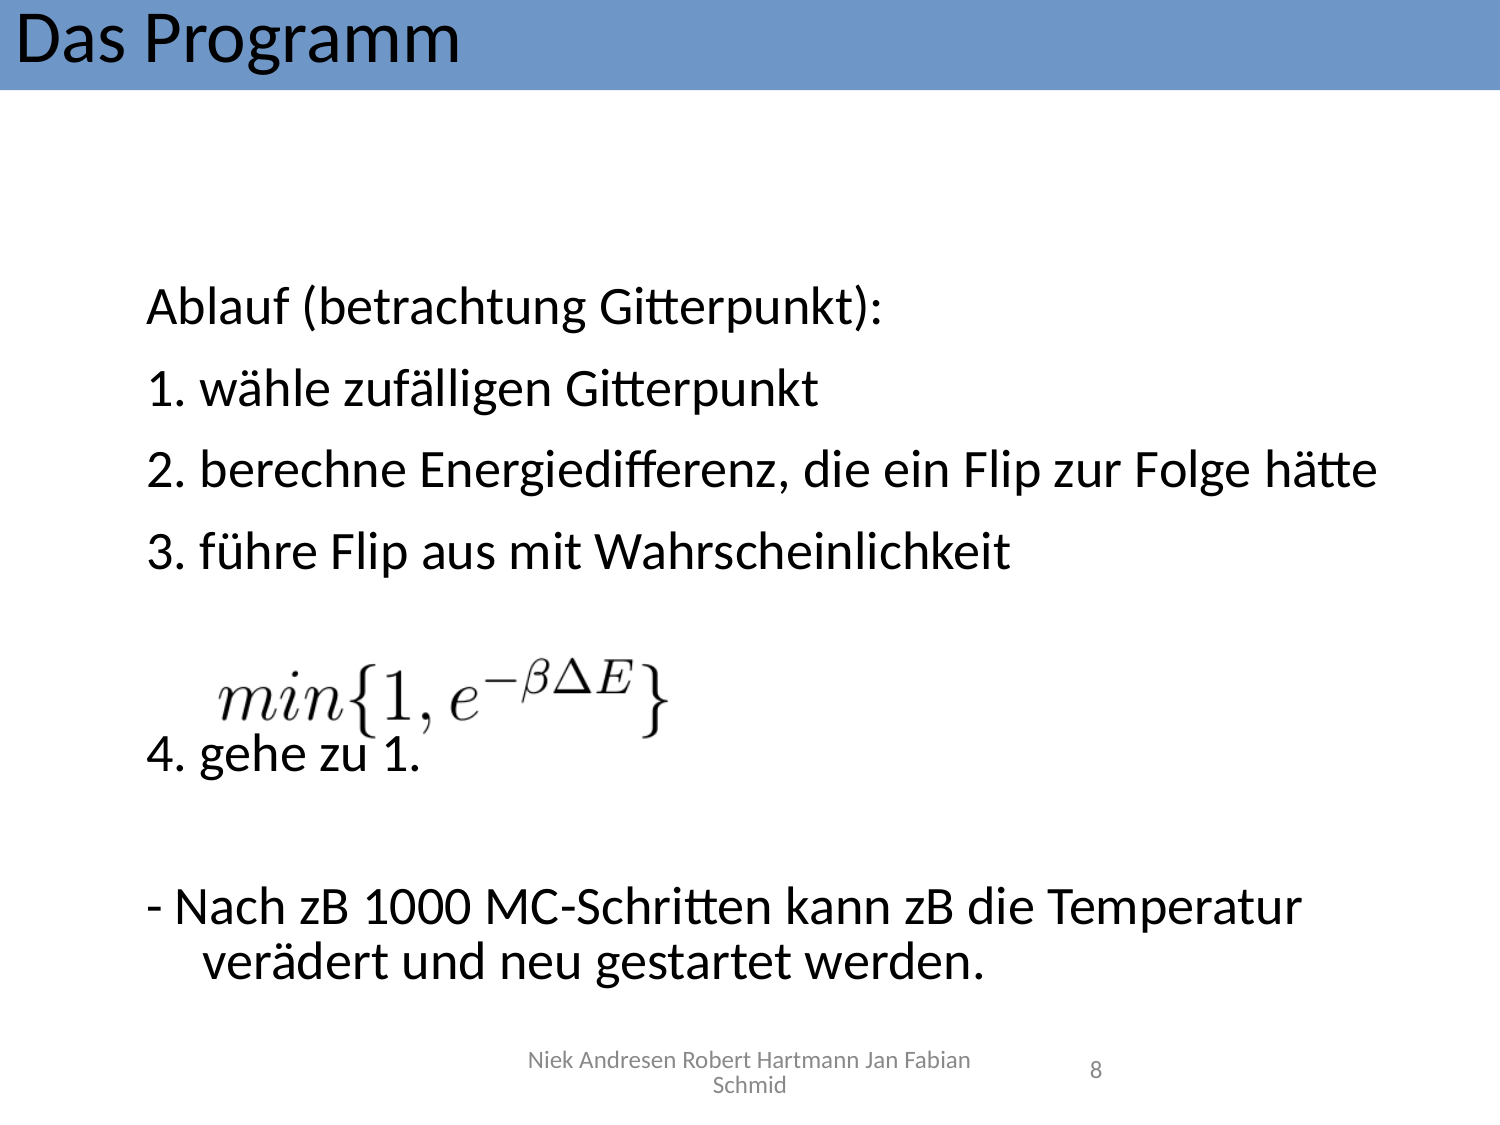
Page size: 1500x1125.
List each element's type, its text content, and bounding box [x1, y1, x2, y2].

list Ablauf (betrachtung Gitterpunkt): 1. wähle zufälligen Gitterpunkt 2. berechne Energiedifferenz, die ein Flip zur Folge hätte 3. führe Flip aus mit Wahrscheinlichkeit [75, 262, 1426, 662]
text_box Niek Andresen Robert Hartmann Jan Fabian Schmid [512, 1042, 988, 1103]
text_box [1074, 1042, 1426, 1103]
list - Nach zB 1000 MC-Schritten kann zB die Temperatur verädert und neu gestartet werden. [75, 876, 1465, 1028]
list 4. gehe zu 1. [75, 723, 957, 833]
text_box Das Programm [0, 0, 1500, 91]
picture [212, 653, 674, 723]
